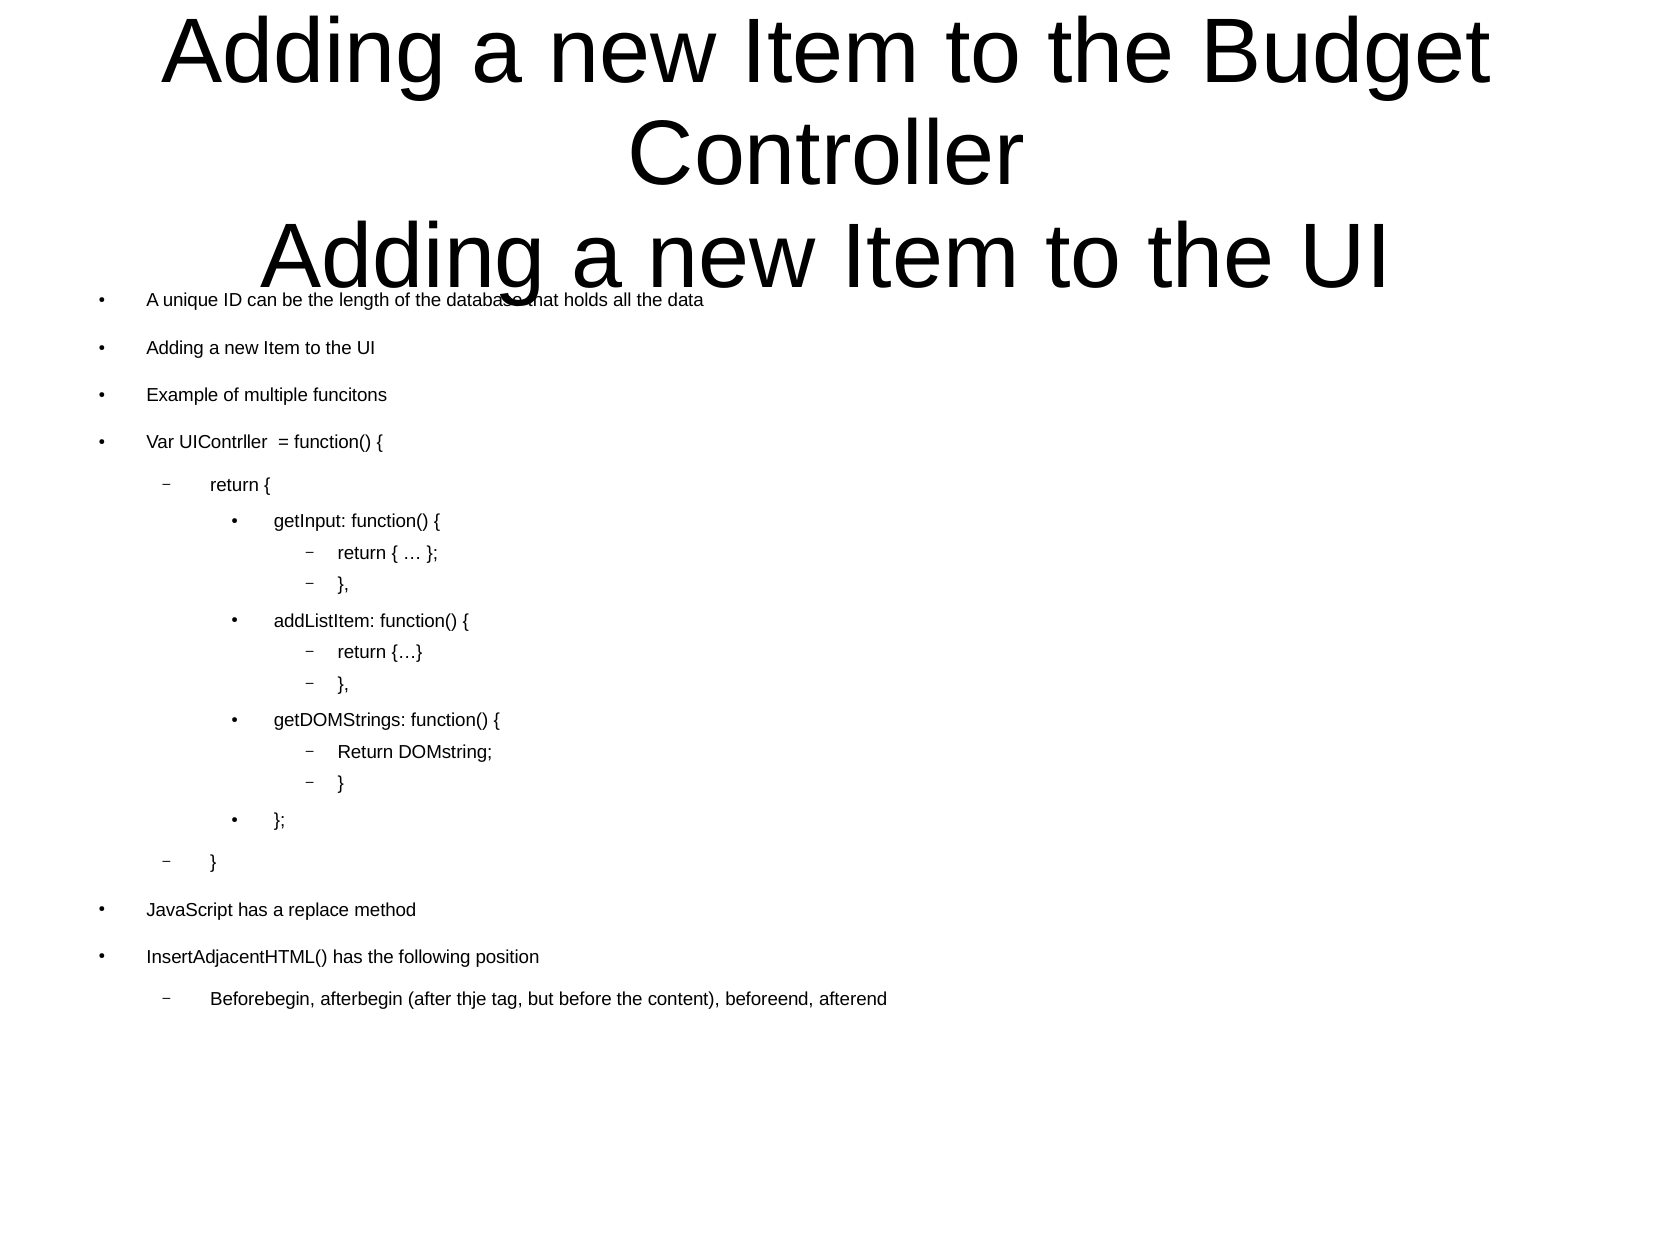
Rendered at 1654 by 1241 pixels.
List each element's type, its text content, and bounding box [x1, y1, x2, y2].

title Adding a new Item to the Budget Controller Adding a new Item to the UI [82, 0, 1571, 290]
list A unique ID can be the length of the database that holds all the data Adding a new Item to the UI Example of multiple funcitons Var UIContrller = function() { return { getInput: function() { return { … }; }, addListItem: function() { return {…} }, getDOMStrings: function() { Return DOMstring; } }; } JavaScript has a replace method InsertAdjacentHTML() has the following position Beforebegin, afterbegin (after thje tag, but before the content), beforeend, afterend [82, 290, 1571, 1010]
